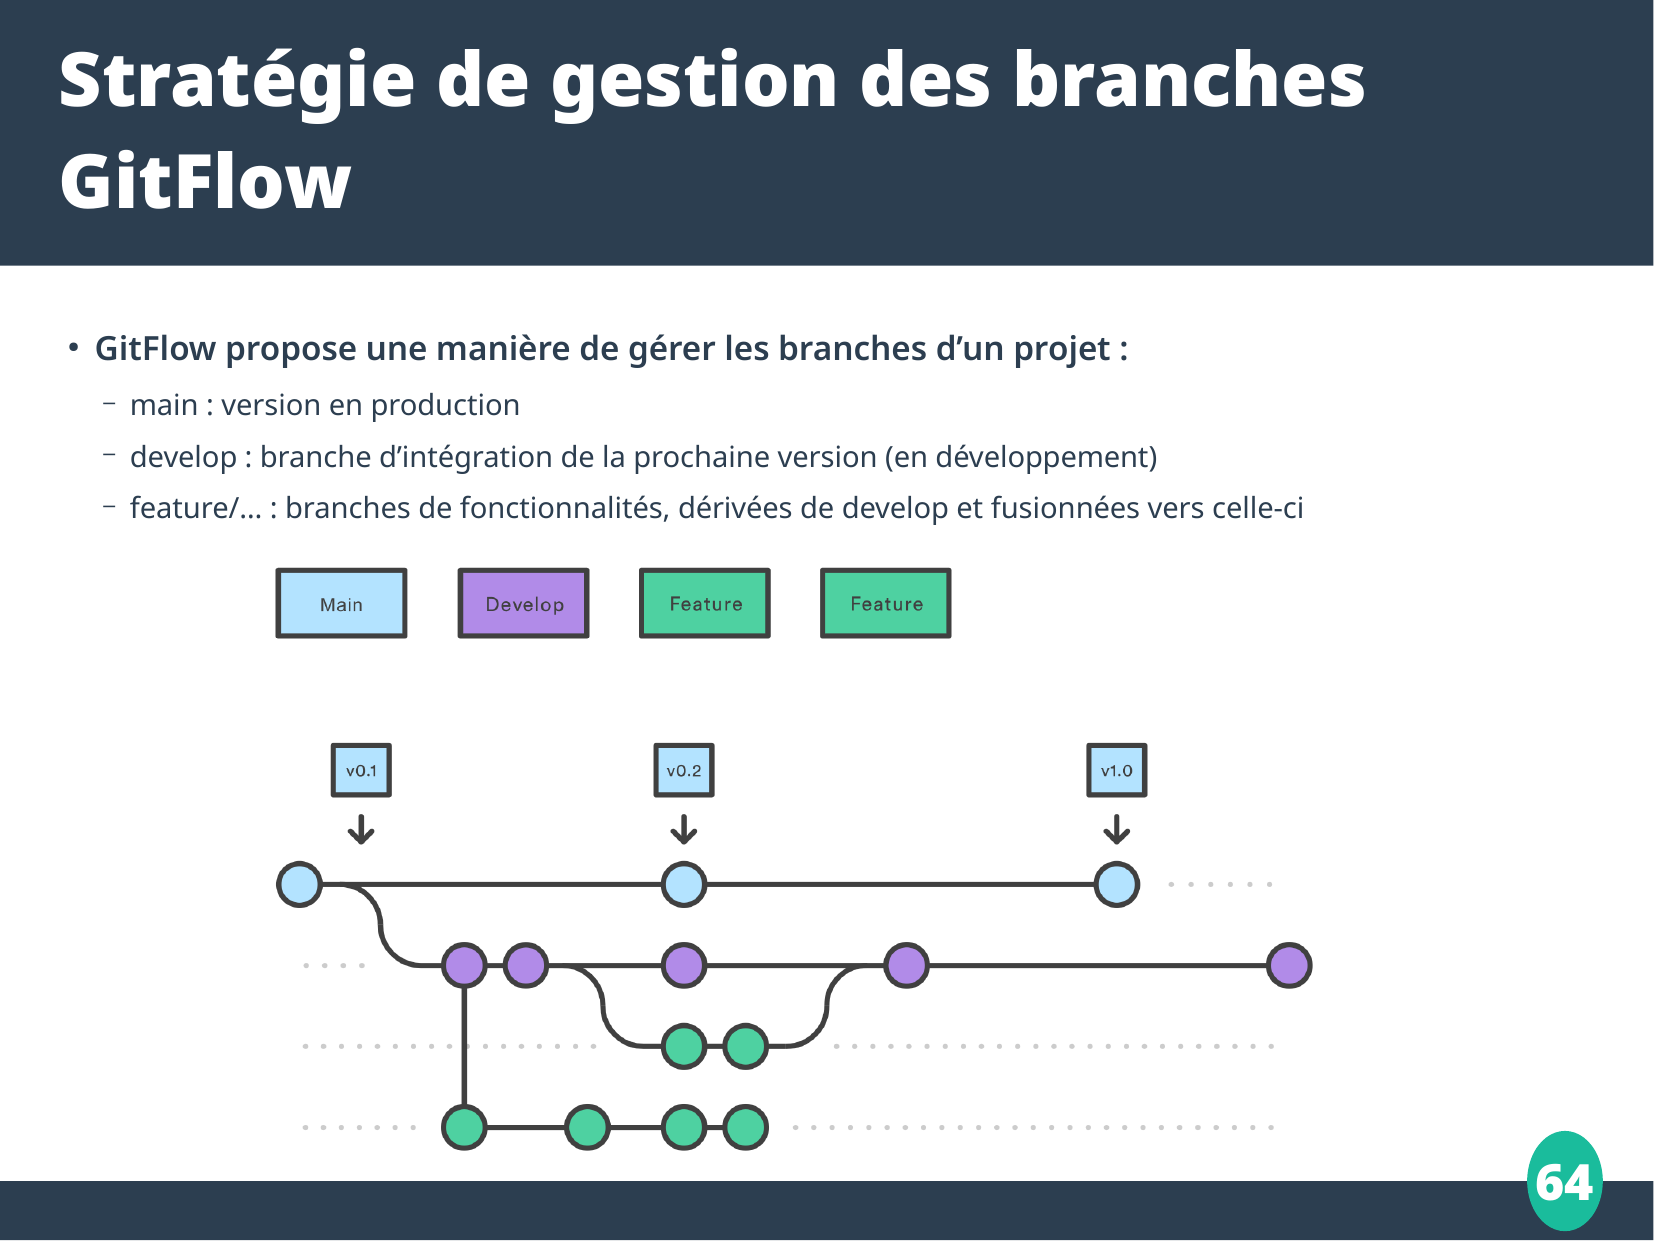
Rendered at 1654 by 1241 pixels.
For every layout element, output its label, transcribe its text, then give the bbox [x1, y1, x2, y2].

list GitFlow propose une manière de gérer les branches d’un projet : main : version en production develop : branche d’intégration de la prochaine version (en développement) feature/… : branches de fonctionnalités, dérivées de develop et fusionnées vers celle-ci [59, 324, 1595, 532]
picture [265, 560, 1329, 1155]
title Stratégie de gestion des branches GitFlow [59, 49, 1595, 207]
